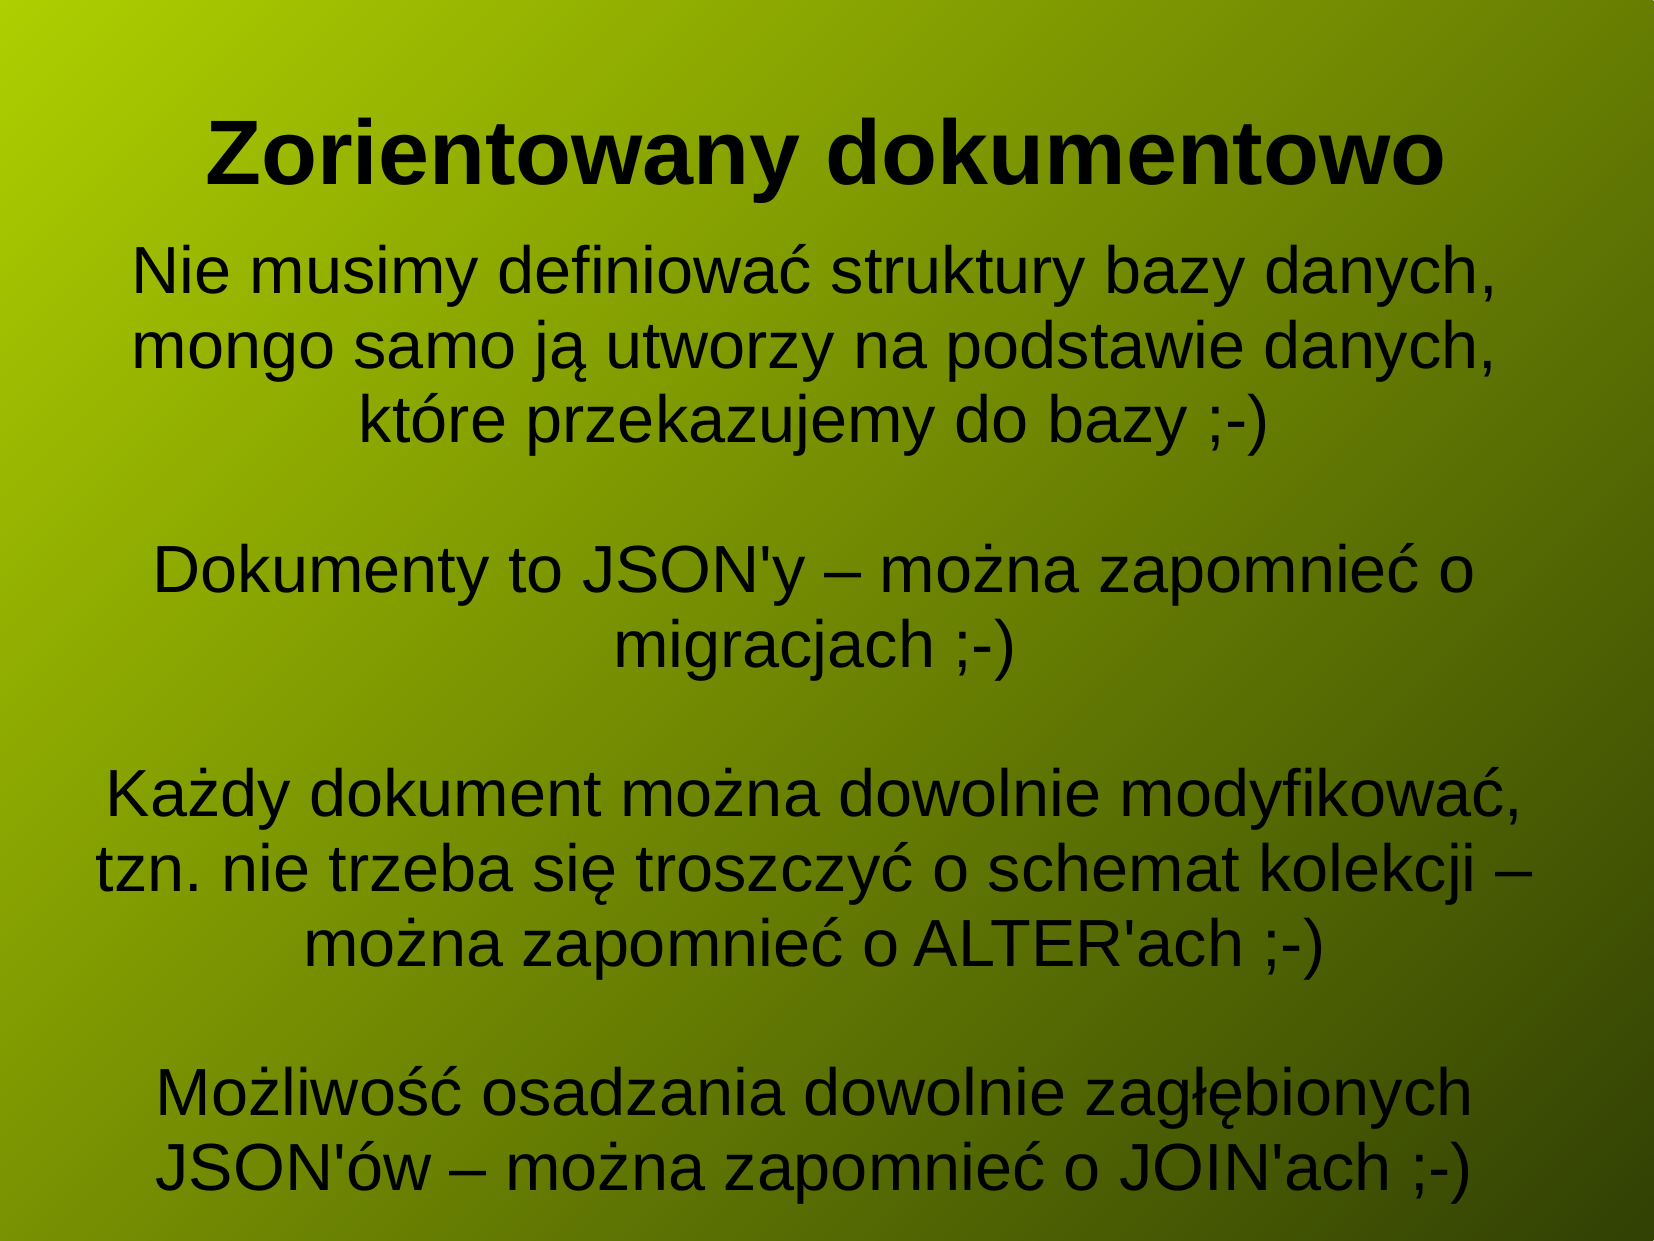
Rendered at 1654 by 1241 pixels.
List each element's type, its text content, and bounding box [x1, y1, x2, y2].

title Zorientowany dokumentowo [82, 49, 1571, 257]
subtitle Nie musimy definiować struktury bazy danych, mongo samo ją utworzy na podstawie danych, które przekazujemy do bazy ;-) Dokumenty to JSON'y – można zapomnieć o migracjach ;-) Każdy dokument można dowolnie modyfikować, tzn. nie trzeba się troszczyć o schemat kolekcji – można zapomnieć o ALTER'ach ;-) Możliwość osadzania dowolnie zagłębionych JSON'ów – można zapomnieć o JOIN'ach ;-) [70, 232, 1559, 1205]
